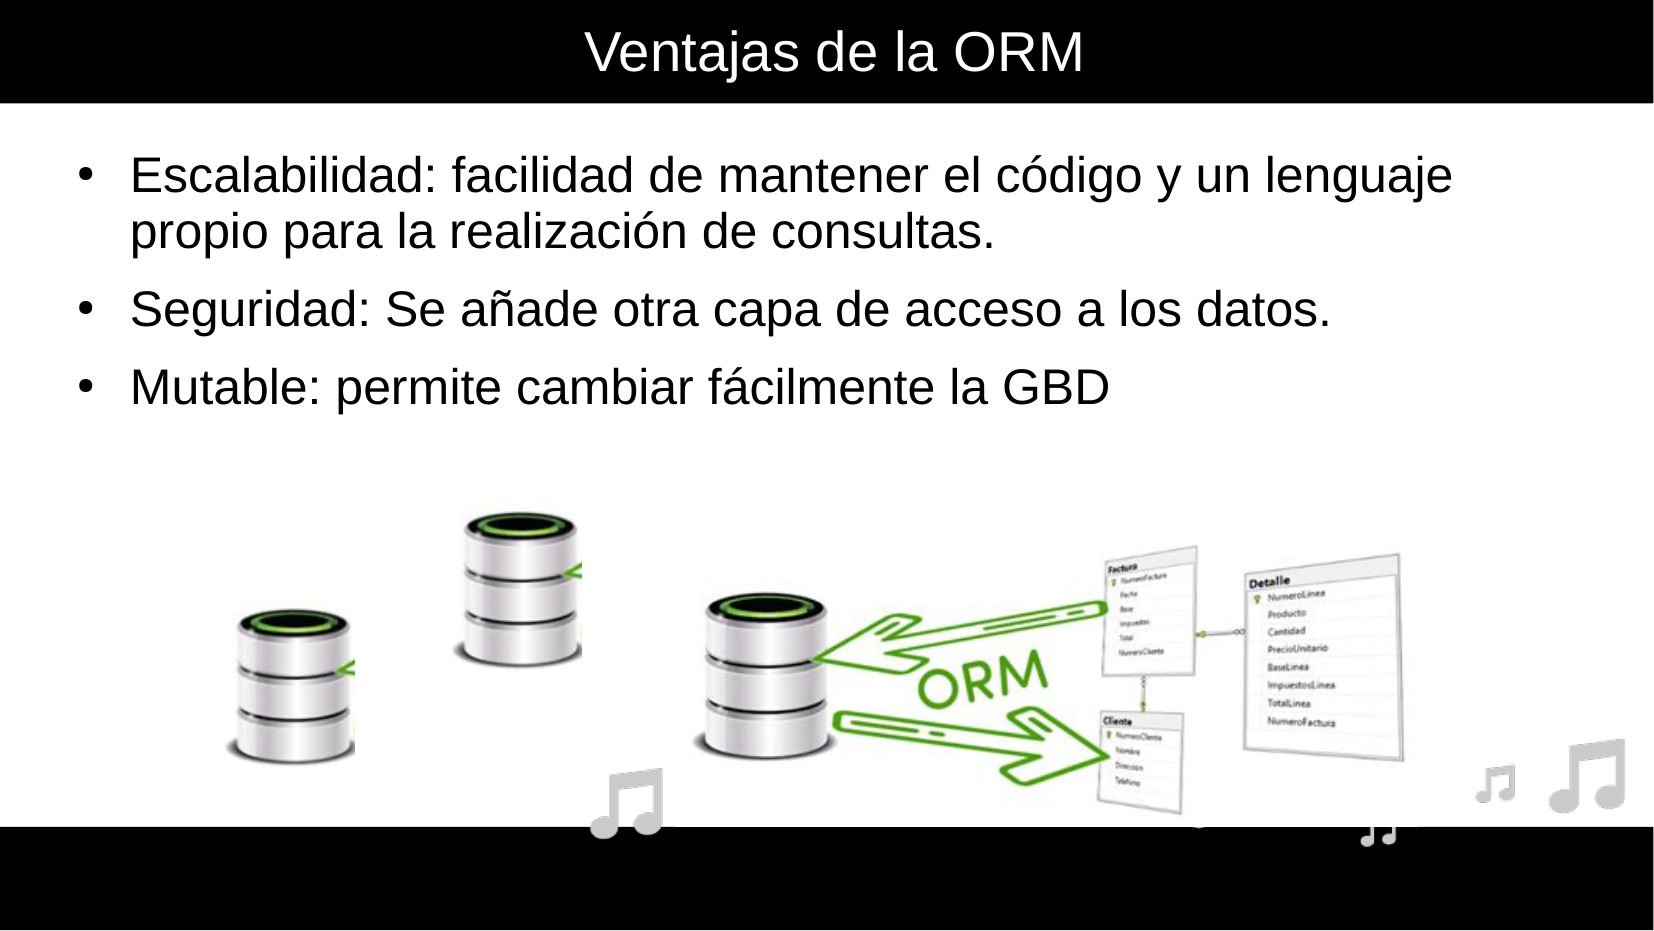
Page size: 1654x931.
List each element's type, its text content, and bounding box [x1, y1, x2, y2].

picture [215, 598, 355, 768]
picture [442, 501, 582, 671]
title Ventajas de la ORM [59, 6, 1595, 98]
list Escalabilidad: facilidad de mantener el código y un lenguaje propio para la realización de consultas. Seguridad: Se añade otra capa de acceso a los datos. Mutable: permite cambiar fácilmente la GBD [59, 147, 1595, 473]
picture [676, 531, 1418, 827]
